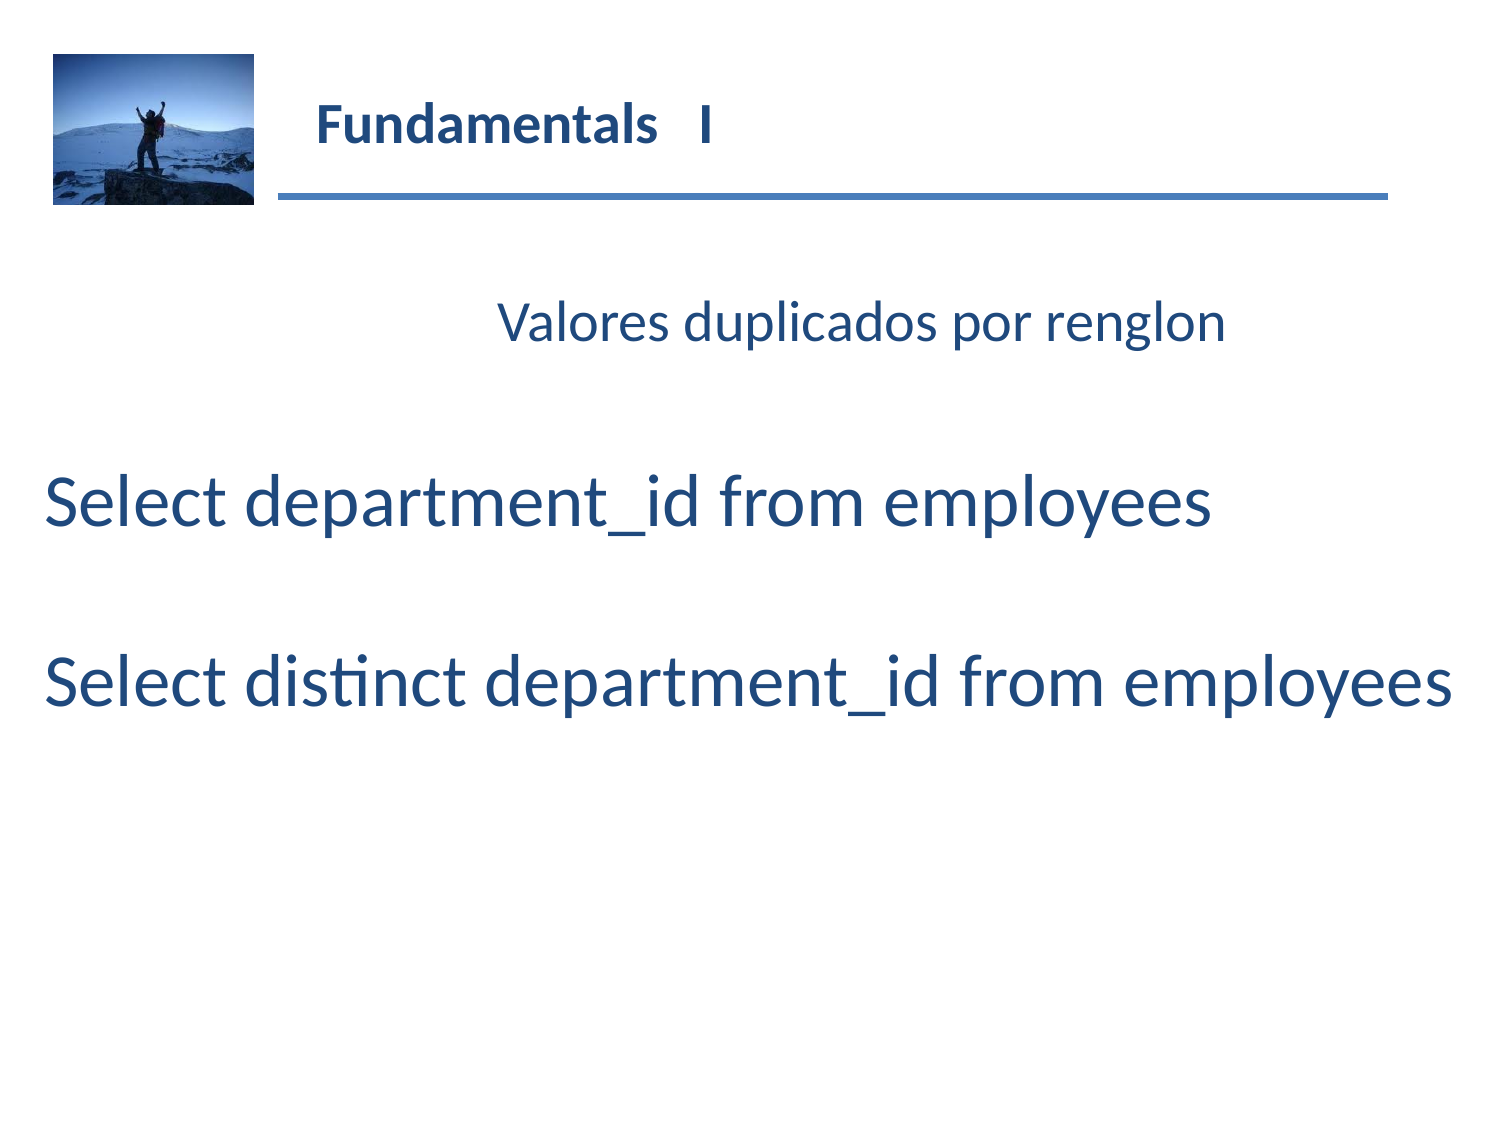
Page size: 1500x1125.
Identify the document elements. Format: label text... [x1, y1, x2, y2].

text_box Fundamentals I [301, 78, 821, 164]
picture [53, 54, 254, 205]
text_box Valores duplicados por renglon [383, 275, 1341, 362]
text_box Select department_id from employees Select distinct department_id from employees [29, 444, 1483, 733]
